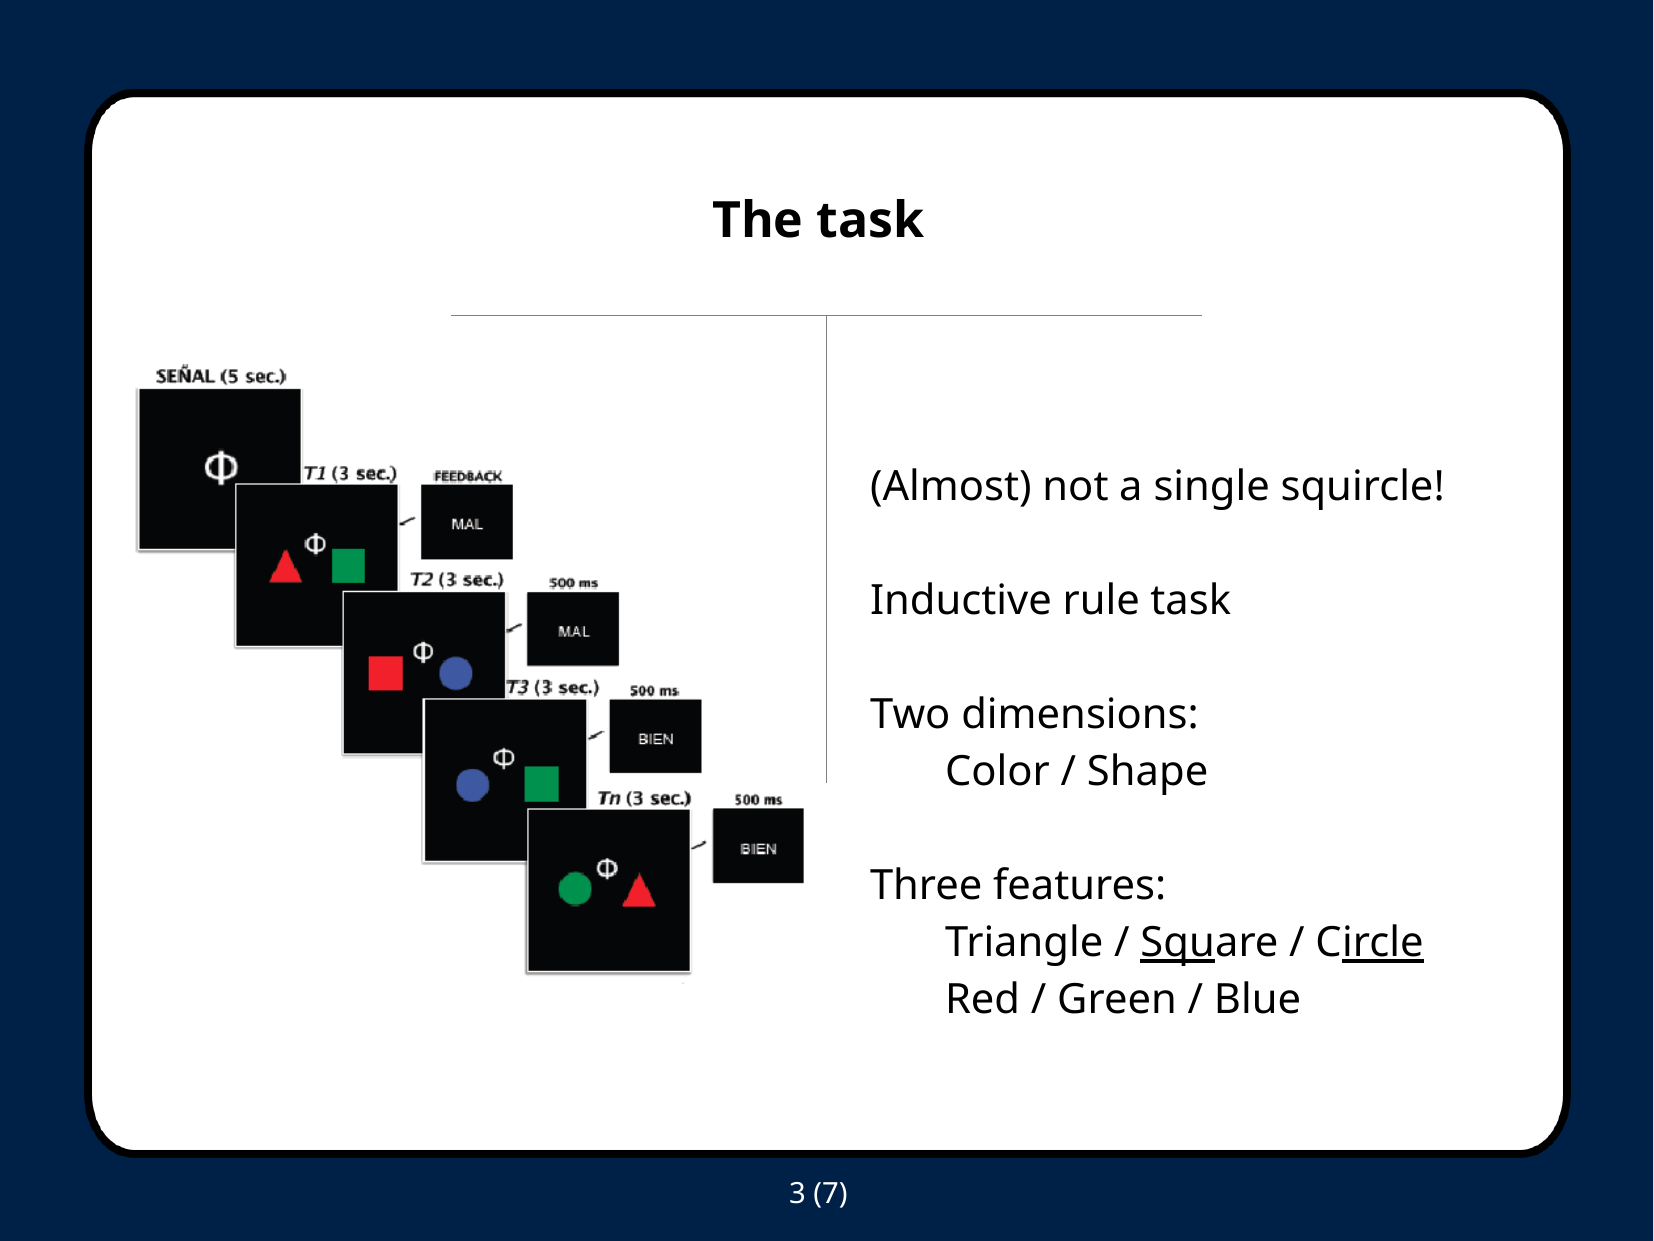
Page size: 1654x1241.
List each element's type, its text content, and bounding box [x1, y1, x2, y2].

picture [0, 0, 1654, 1241]
title (Almost) not a single squircle! Inductive rule task Two dimensions: Color / Shape Three features: Triangle / Square / Circle Red / Green / Blue [870, 391, 1516, 1090]
title The task [74, 188, 1562, 247]
title 3 (7) [74, 1170, 1562, 1214]
